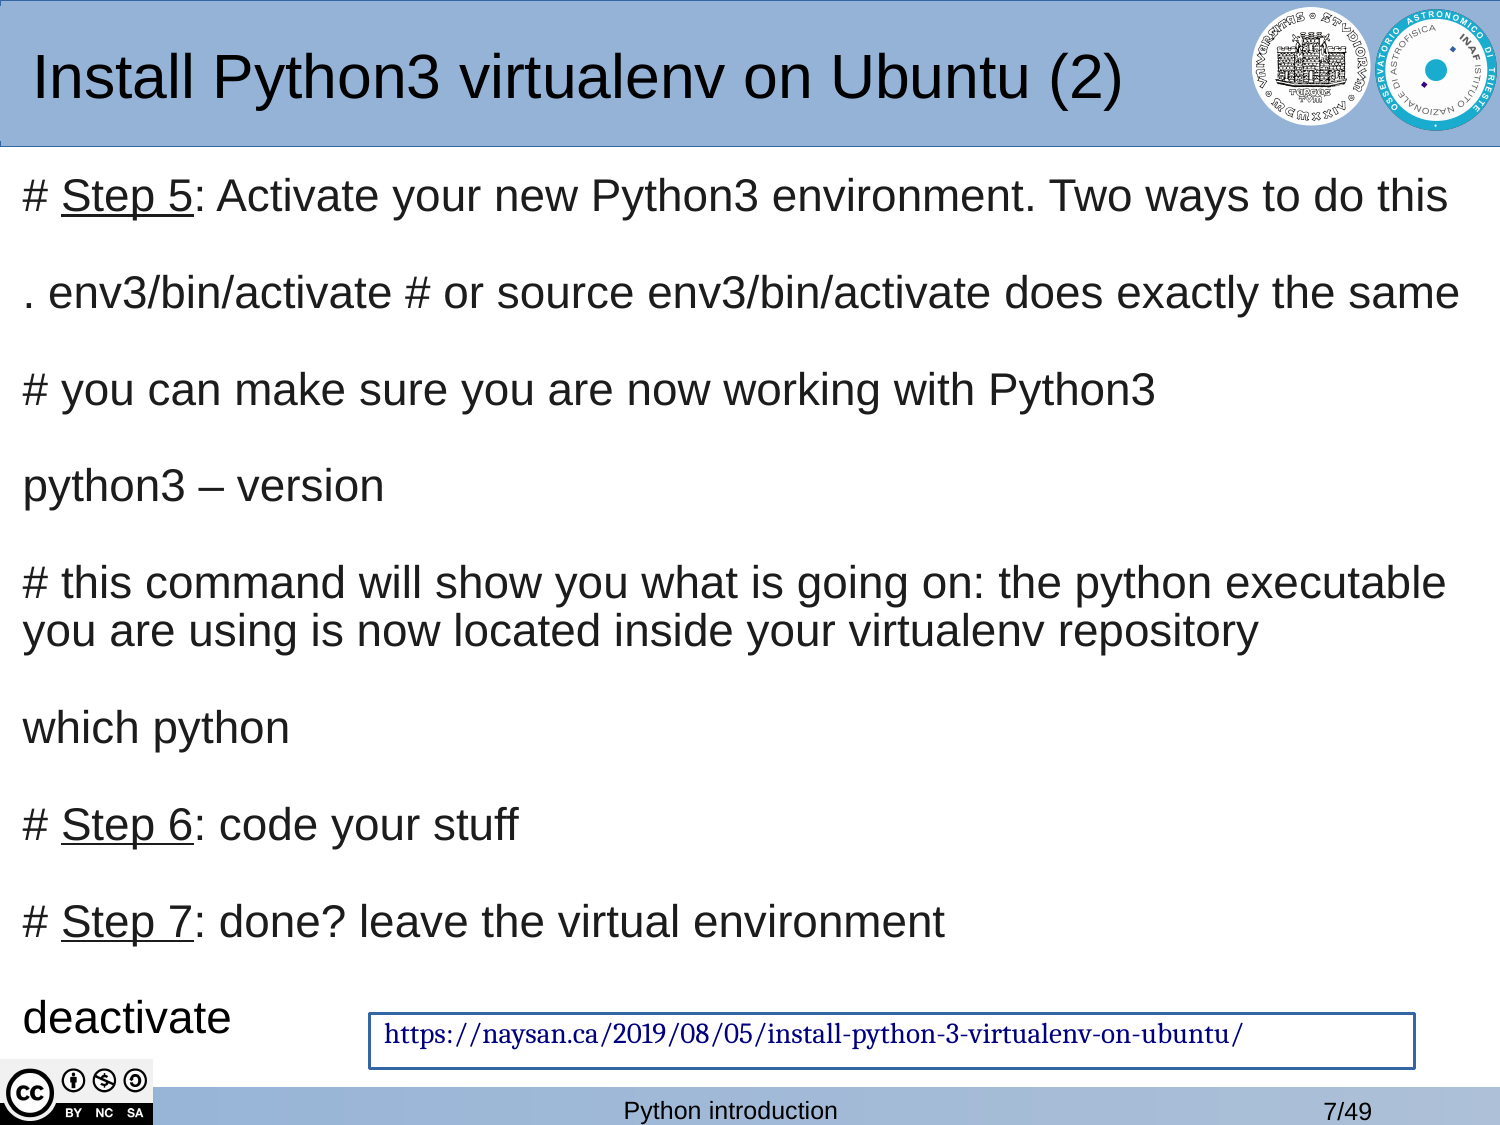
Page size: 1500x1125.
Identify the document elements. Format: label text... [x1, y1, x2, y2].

text_box https://naysan.ca/2019/08/05/install-python-3-virtualenv-on-ubuntu/ [369, 1009, 1441, 1059]
list # Step 5: Activate your new Python3 environment. Two ways to do this . env3/bin/activate # or source env3/bin/activate does exactly the same # you can make sure you are now working with Python3 python3 – version # this command will show you what is going on: the python executable you are using is now located inside your virtualenv repository which python # Step 6: code your stuff # Step 7: done? leave the virtual environment deactivate [7, 115, 1500, 988]
text_box Install Python3 virtualenv on Ubuntu (2) [0, 5, 1243, 141]
picture [0, 1059, 153, 1125]
text_box [369, 1059, 1415, 1069]
picture [1252, 0, 1500, 115]
